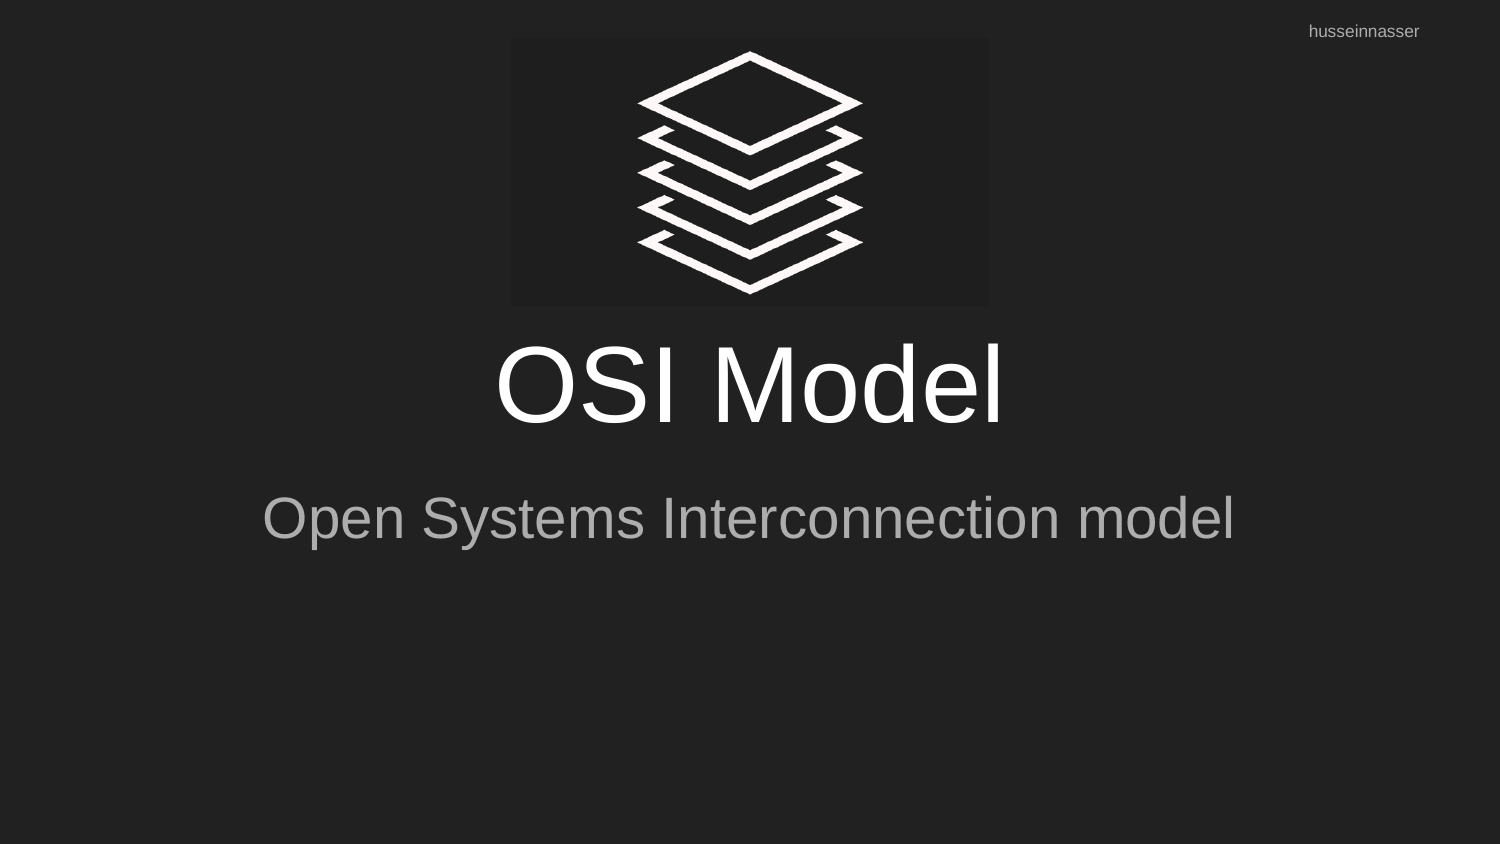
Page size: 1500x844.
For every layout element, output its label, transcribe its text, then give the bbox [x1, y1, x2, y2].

title OSI Model [51, 122, 1449, 459]
subtitle Open Systems Interconnection model [51, 464, 1449, 595]
subtitle husseinnasser [1236, 11, 1492, 53]
picture [511, 38, 989, 307]
